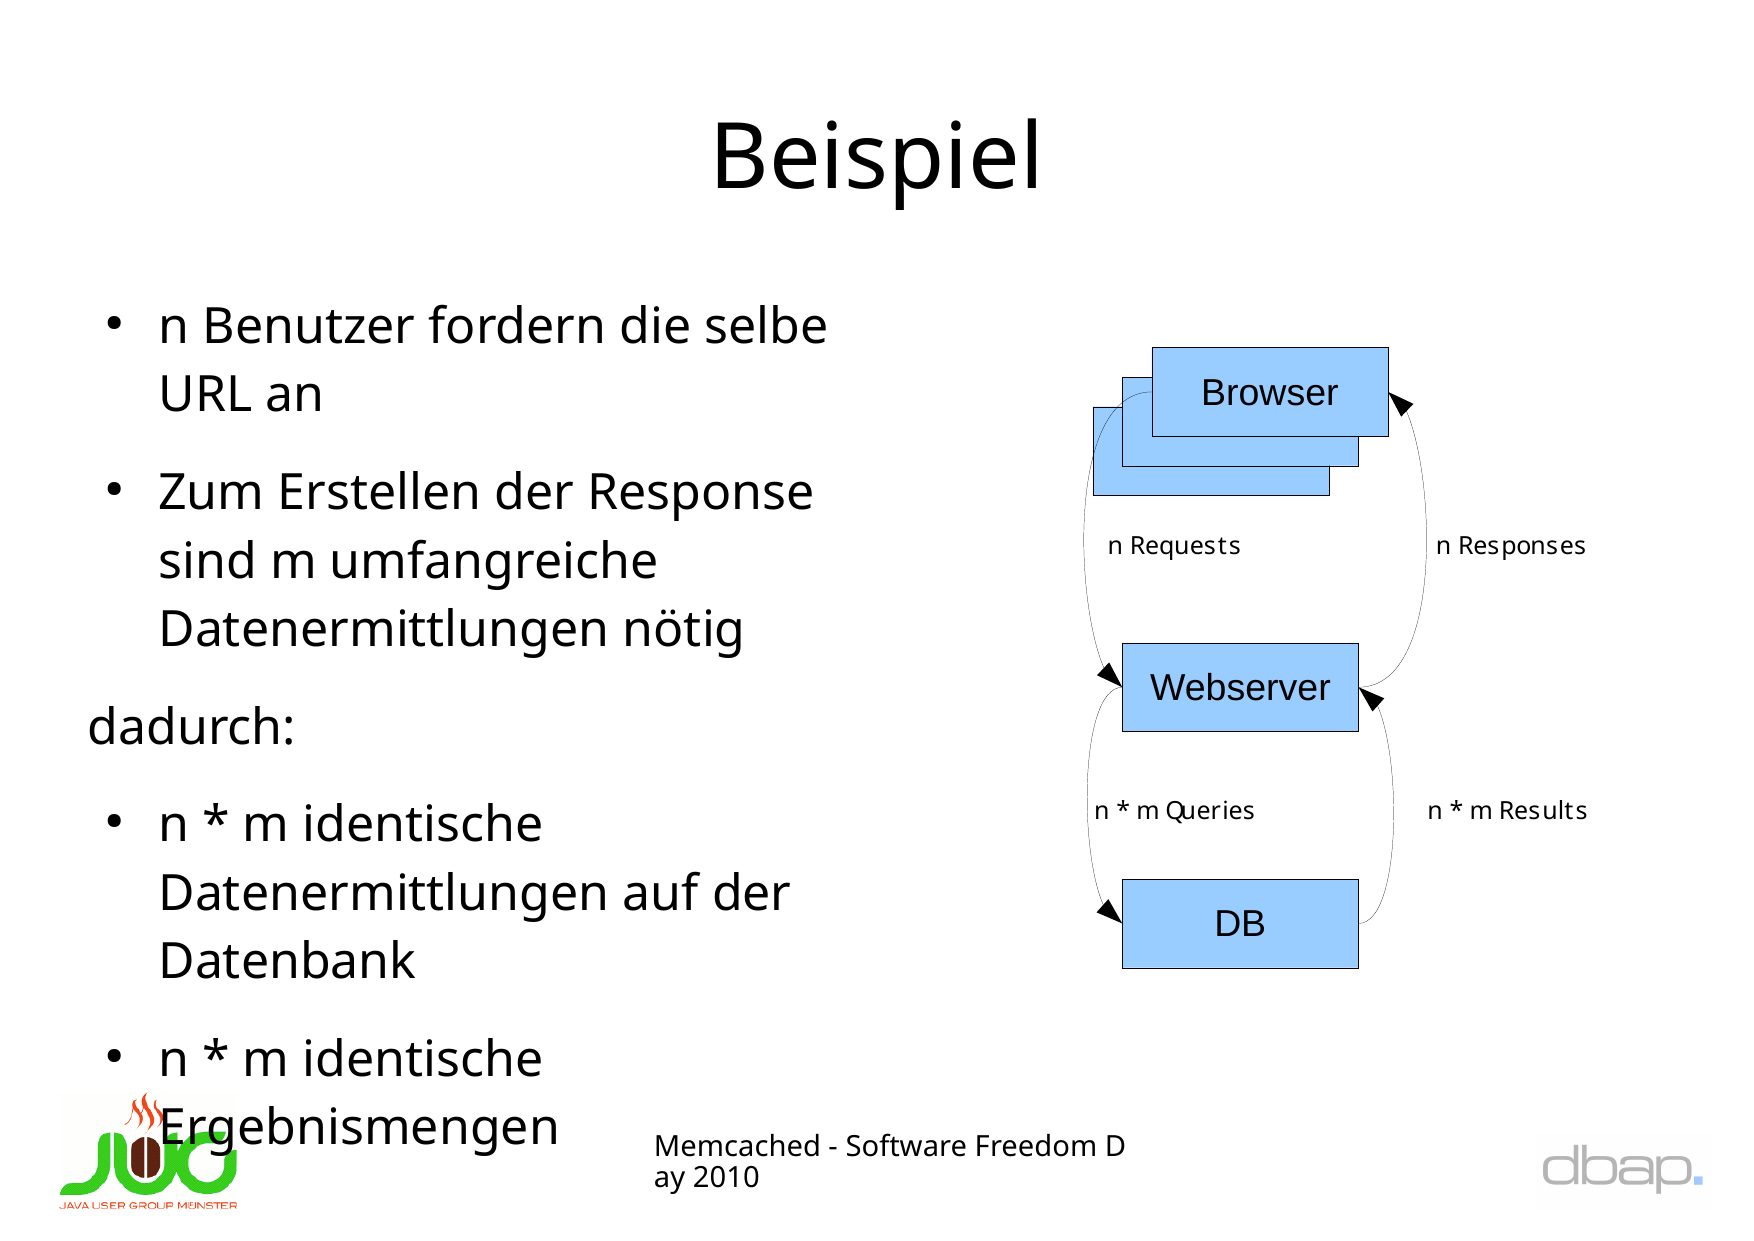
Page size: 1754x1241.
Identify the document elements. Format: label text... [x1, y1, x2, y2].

picture [59, 1092, 237, 1209]
list n Benutzer fordern die selbe URL an Zum Erstellen der Response sind m umfangreiche Datenermittlungen nötig dadurch: n * m identische Datenermittlungen auf der Datenbank n * m identische Ergebnismengen [87, 290, 858, 1109]
picture [1535, 1133, 1713, 1211]
title Beispiel [87, 49, 1667, 257]
chart [885, 268, 1657, 1087]
